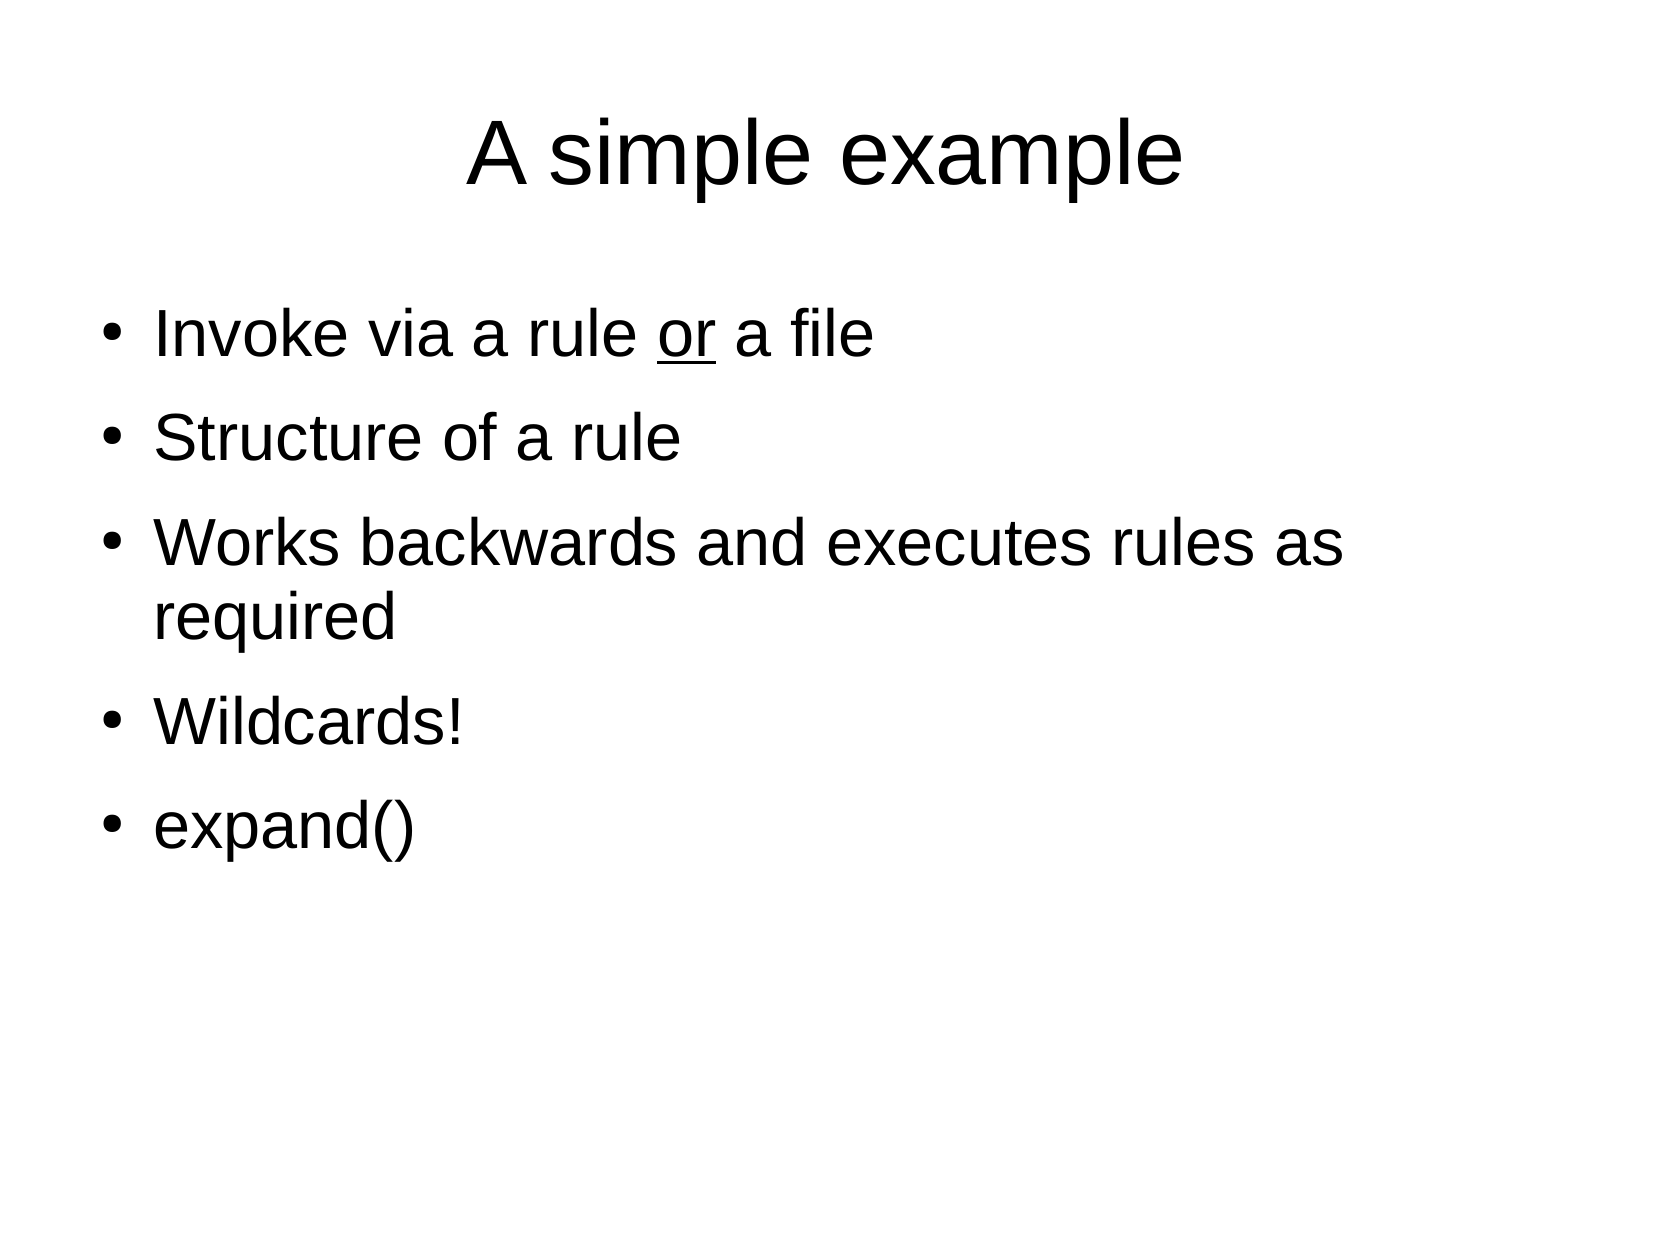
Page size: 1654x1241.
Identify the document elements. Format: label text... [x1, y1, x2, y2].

title A simple example [82, 49, 1571, 257]
list Invoke via a rule or a file Structure of a rule Works backwards and executes rules as required Wildcards! expand() [82, 296, 1571, 1016]
